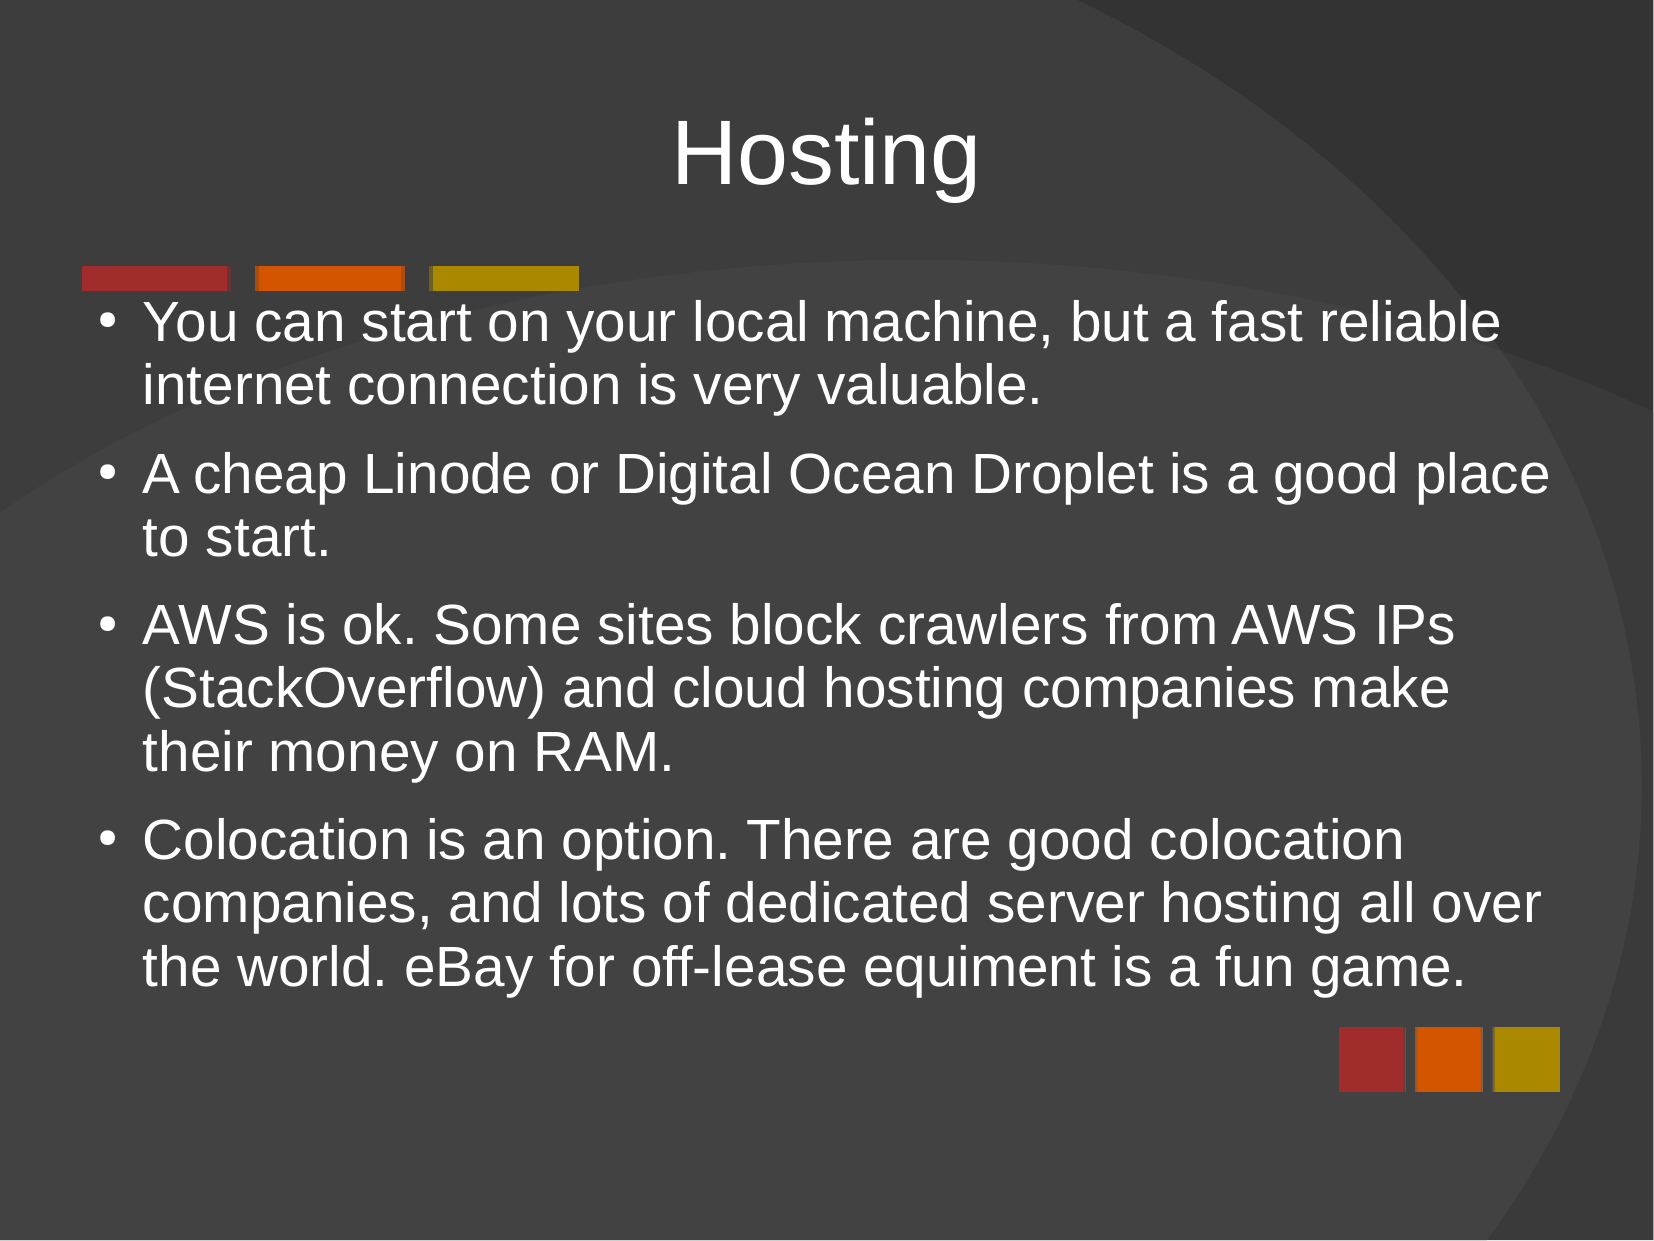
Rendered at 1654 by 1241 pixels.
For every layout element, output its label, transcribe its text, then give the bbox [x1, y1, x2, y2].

list You can start on your local machine, but a fast reliable internet connection is very valuable. A cheap Linode or Digital Ocean Droplet is a good place to start. AWS is ok. Some sites block crawlers from AWS IPs (StackOverflow) and cloud hosting companies make their money on RAM. Colocation is an option. There are good colocation companies, and lots of dedicated server hosting all over the world. eBay for off-lease equiment is a fun game. [82, 290, 1571, 1010]
title Hosting [82, 49, 1571, 257]
picture [82, 266, 579, 290]
picture [1339, 1027, 1560, 1092]
